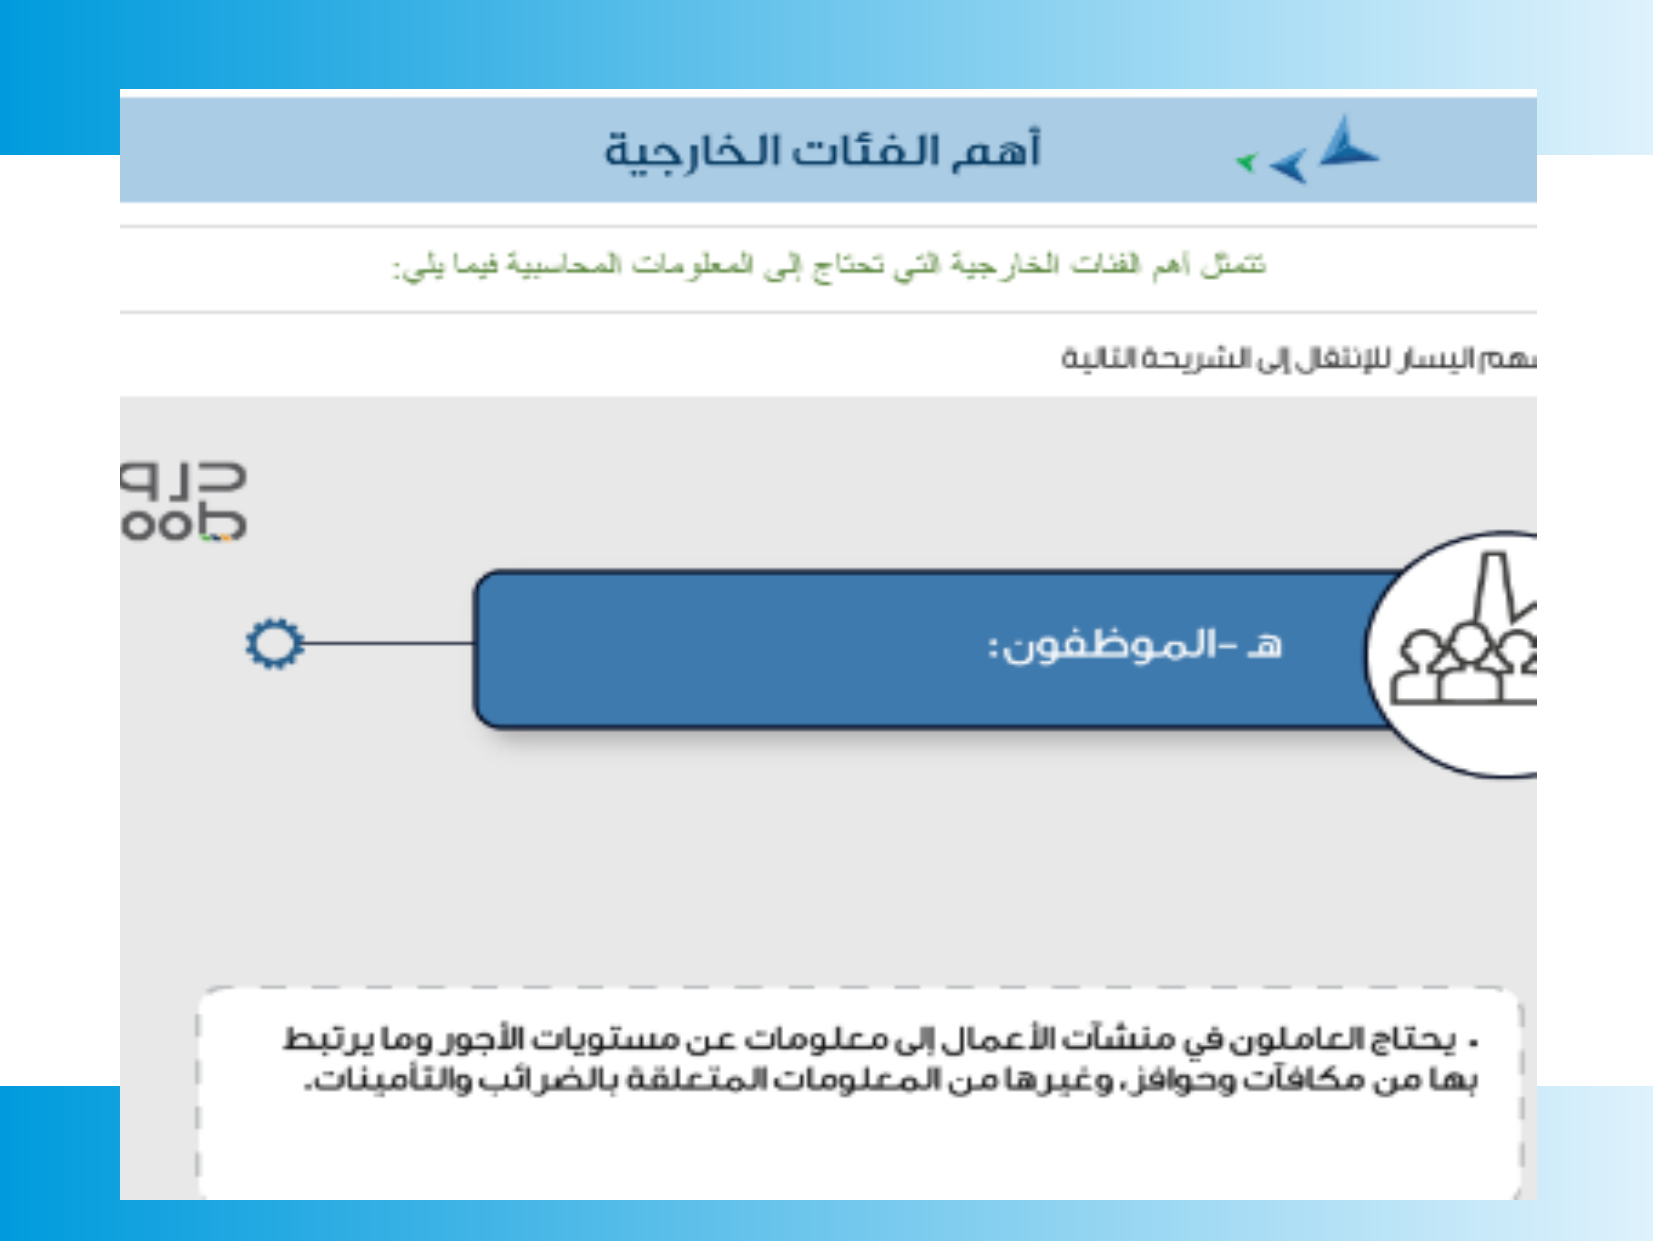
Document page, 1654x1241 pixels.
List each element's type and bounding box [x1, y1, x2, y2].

picture [120, 0, 1537, 1241]
